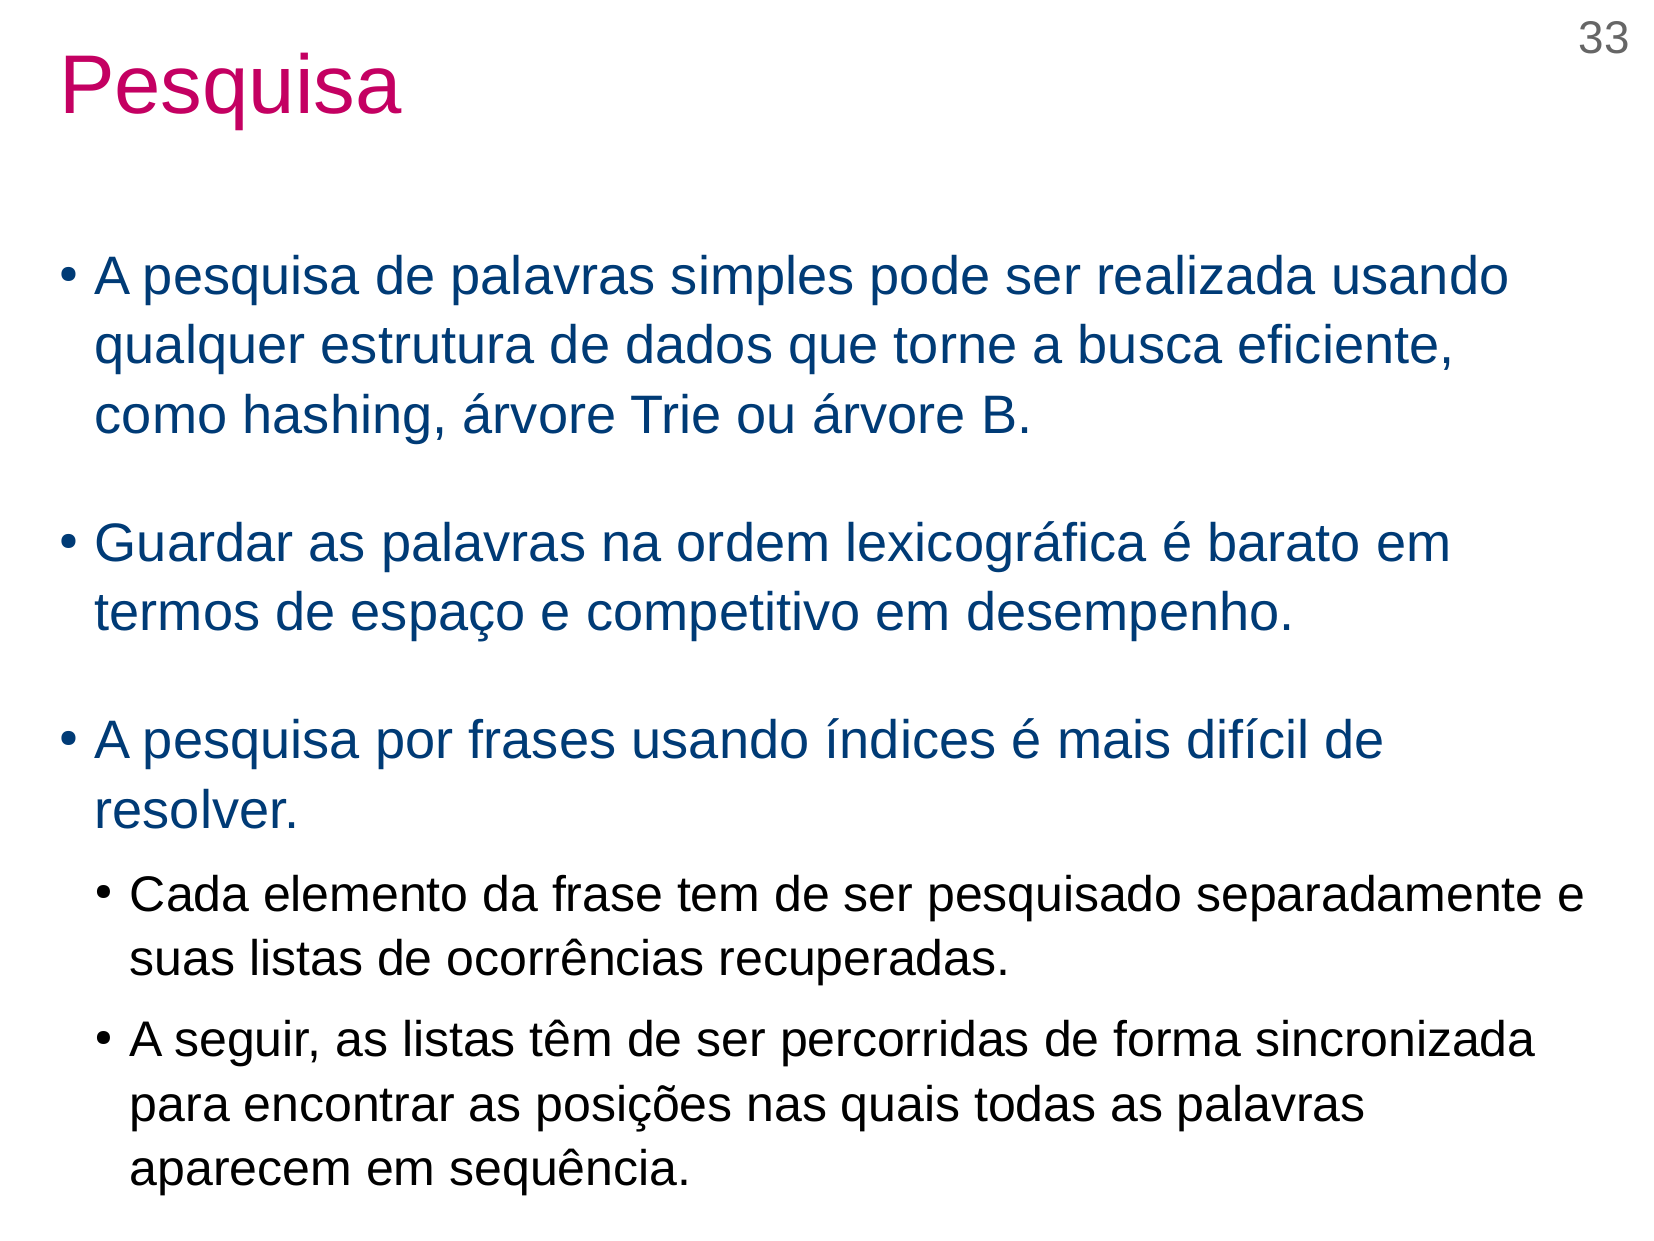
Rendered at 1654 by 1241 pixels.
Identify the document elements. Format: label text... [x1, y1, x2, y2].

title Pesquisa [59, 29, 1595, 148]
list A pesquisa de palavras simples pode ser realizada usando qualquer estrutura de dados que torne a busca eficiente, como hashing, árvore Trie ou árvore B. Guardar as palavras na ordem lexicográfica é barato em termos de espaço e competitivo em desempenho. A pesquisa por frases usando índices é mais difícil de resolver. Cada elemento da frase tem de ser pesquisado separadamente e suas listas de ocorrências recuperadas. A seguir, as listas têm de ser percorridas de forma sincronizada para encontrar as posições nas quais todas as palavras aparecem em sequência. [59, 236, 1595, 1211]
